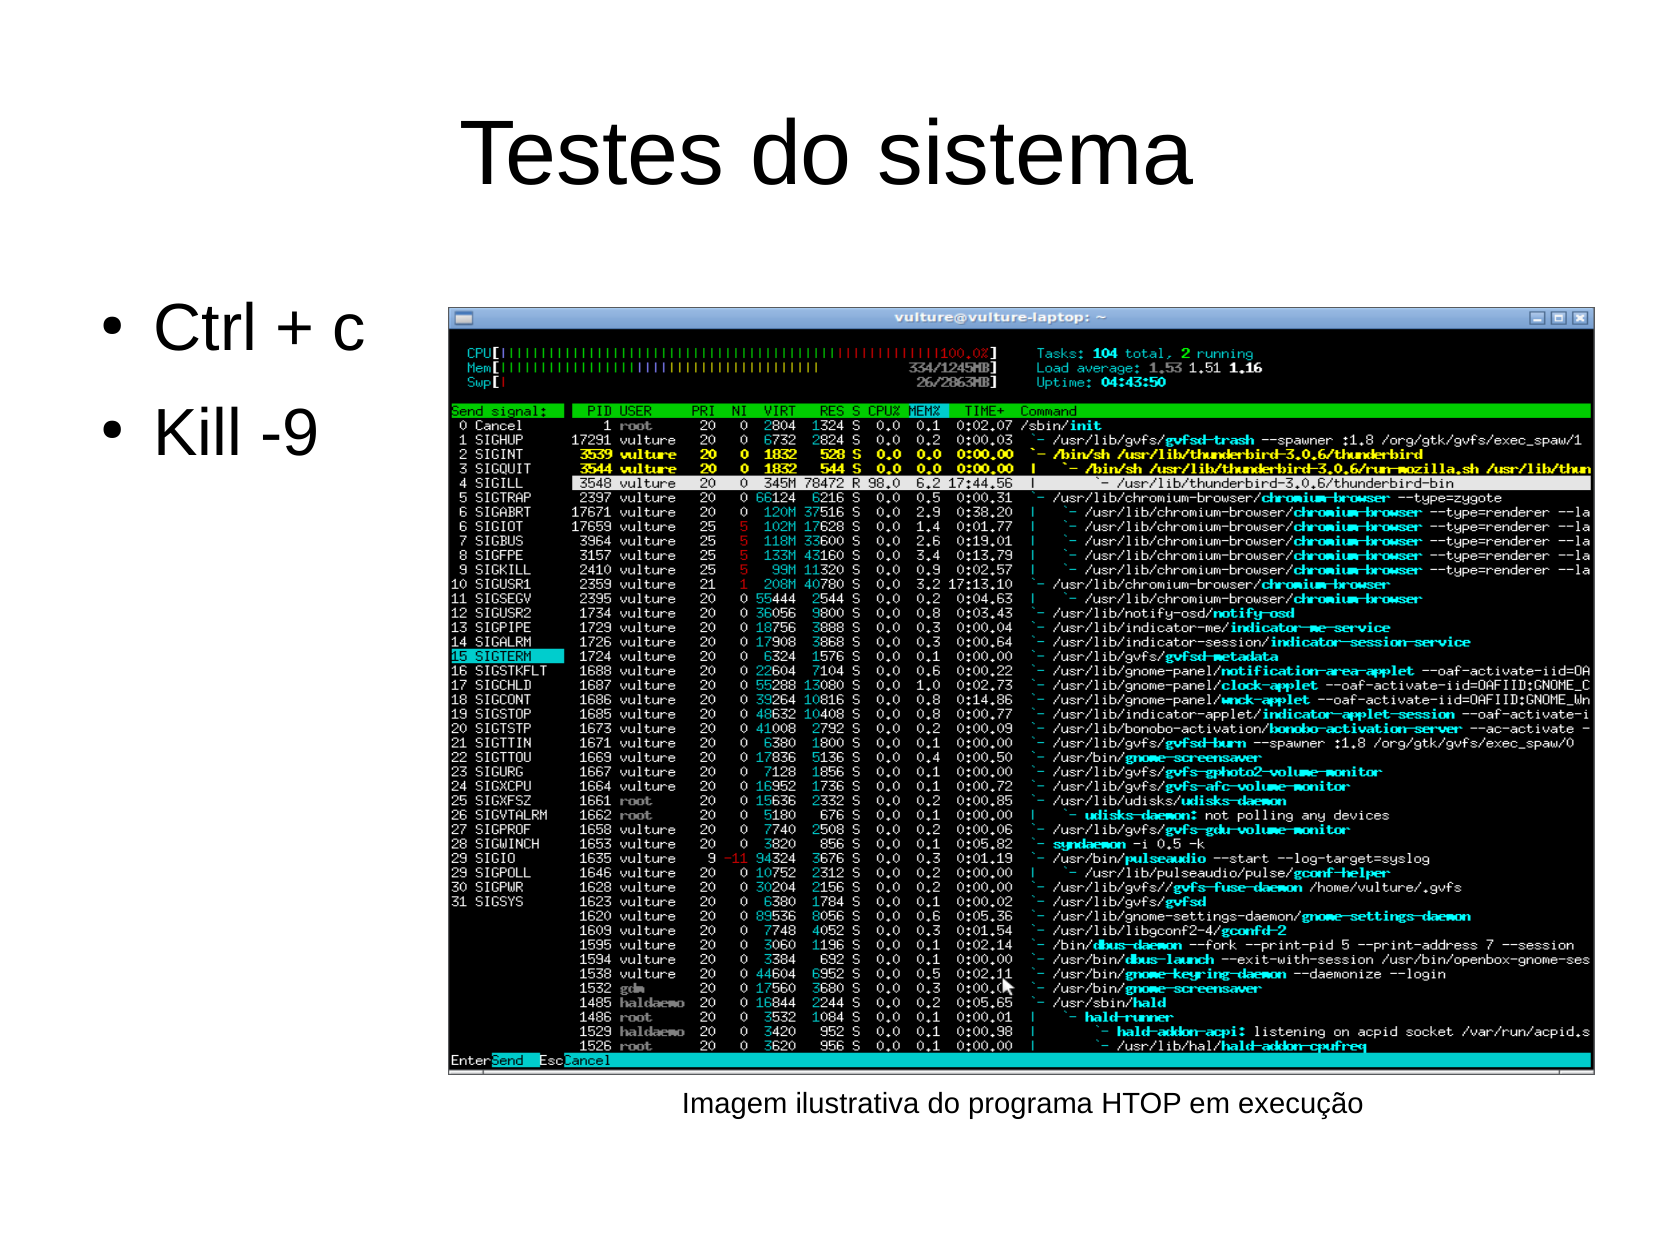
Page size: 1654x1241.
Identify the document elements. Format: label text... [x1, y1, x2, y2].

picture [448, 307, 1595, 1075]
list Ctrl + c Kill -9 [82, 290, 1571, 497]
text_box Imagem ilustrativa do programa HTOP em execução [681, 1086, 1371, 1135]
title Testes do sistema [82, 49, 1571, 257]
